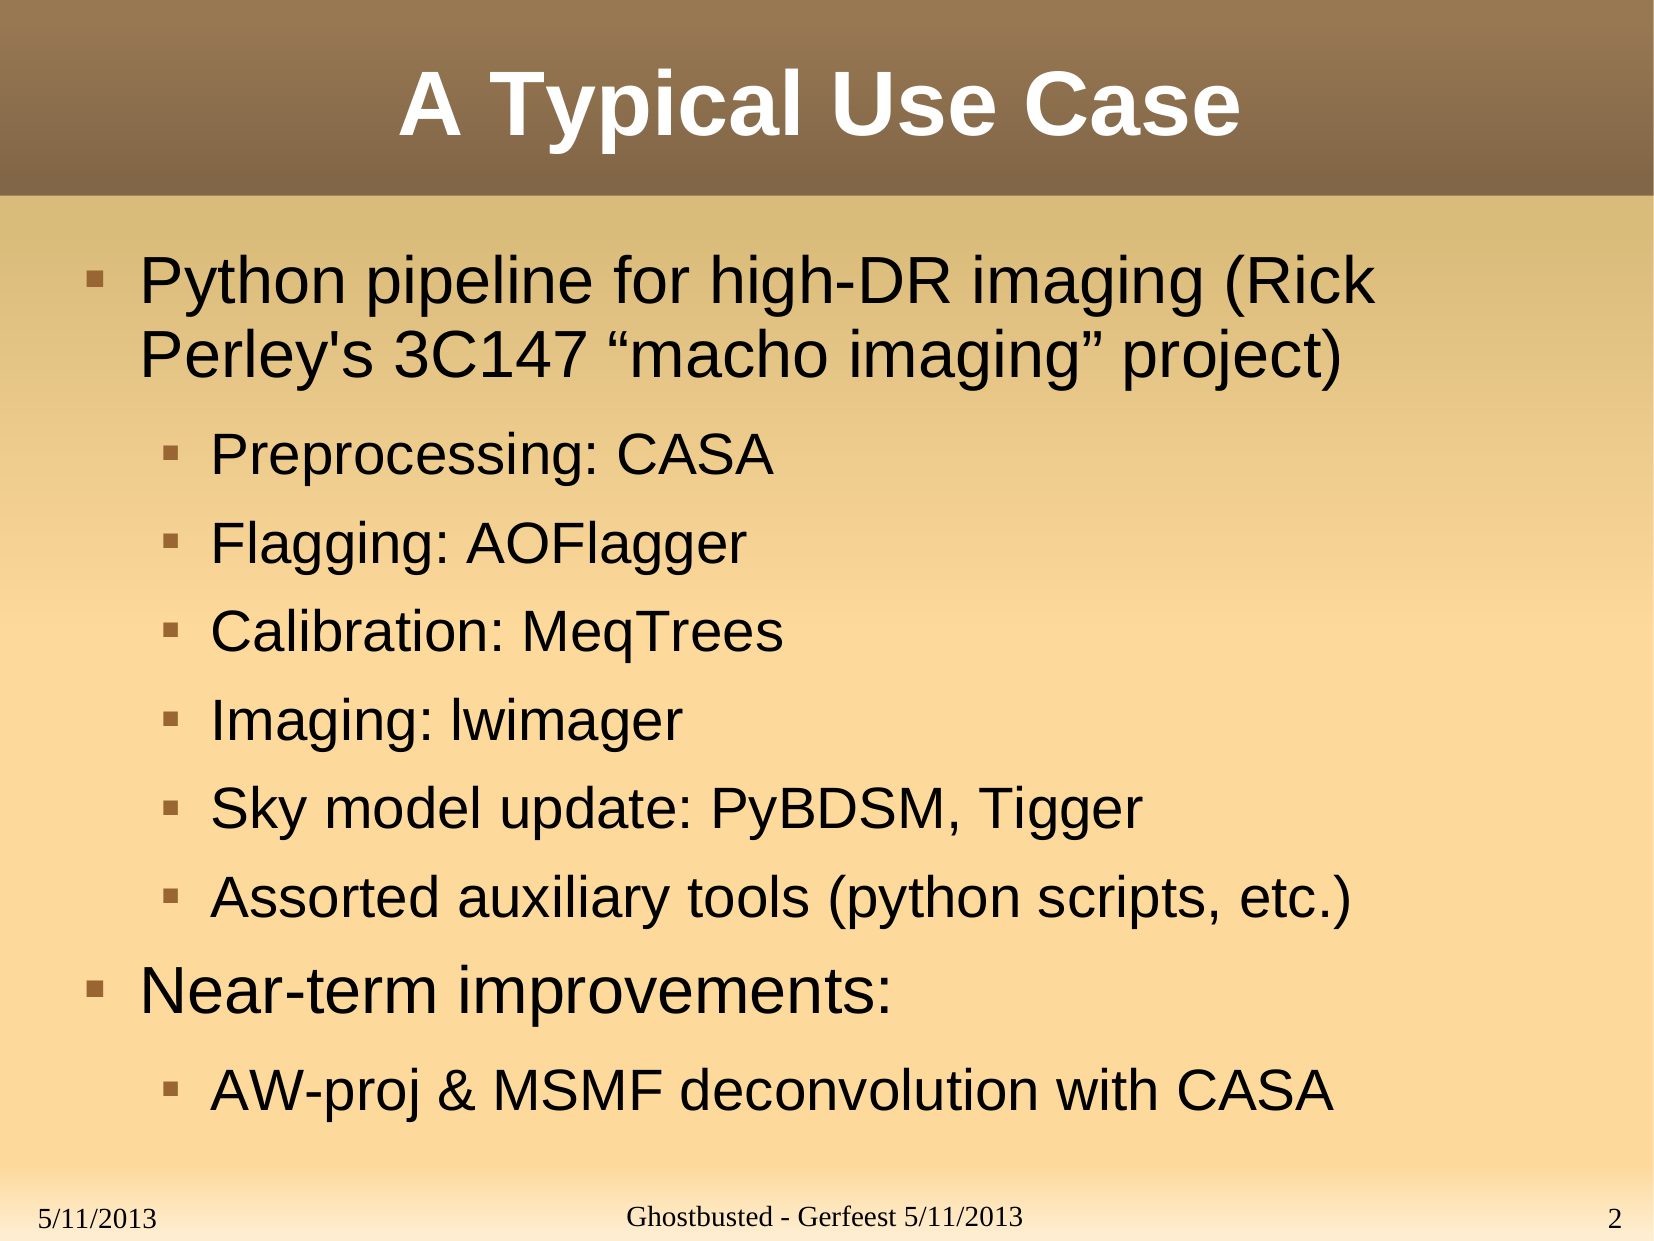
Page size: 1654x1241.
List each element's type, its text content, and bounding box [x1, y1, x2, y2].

title A Typical Use Case [76, 0, 1565, 208]
picture [0, 0, 1654, 1241]
list Python pipeline for high-DR imaging (Rick Perley's 3C147 “macho imaging” project) Preprocessing: CASA Flagging: AOFlagger Calibration: MeqTrees Imaging: lwimager Sky model update: PyBDSM, Tigger Assorted auxiliary tools (python scripts, etc.) Near-term improvements: AW-proj & MSMF deconvolution with CASA [68, 242, 1558, 1123]
